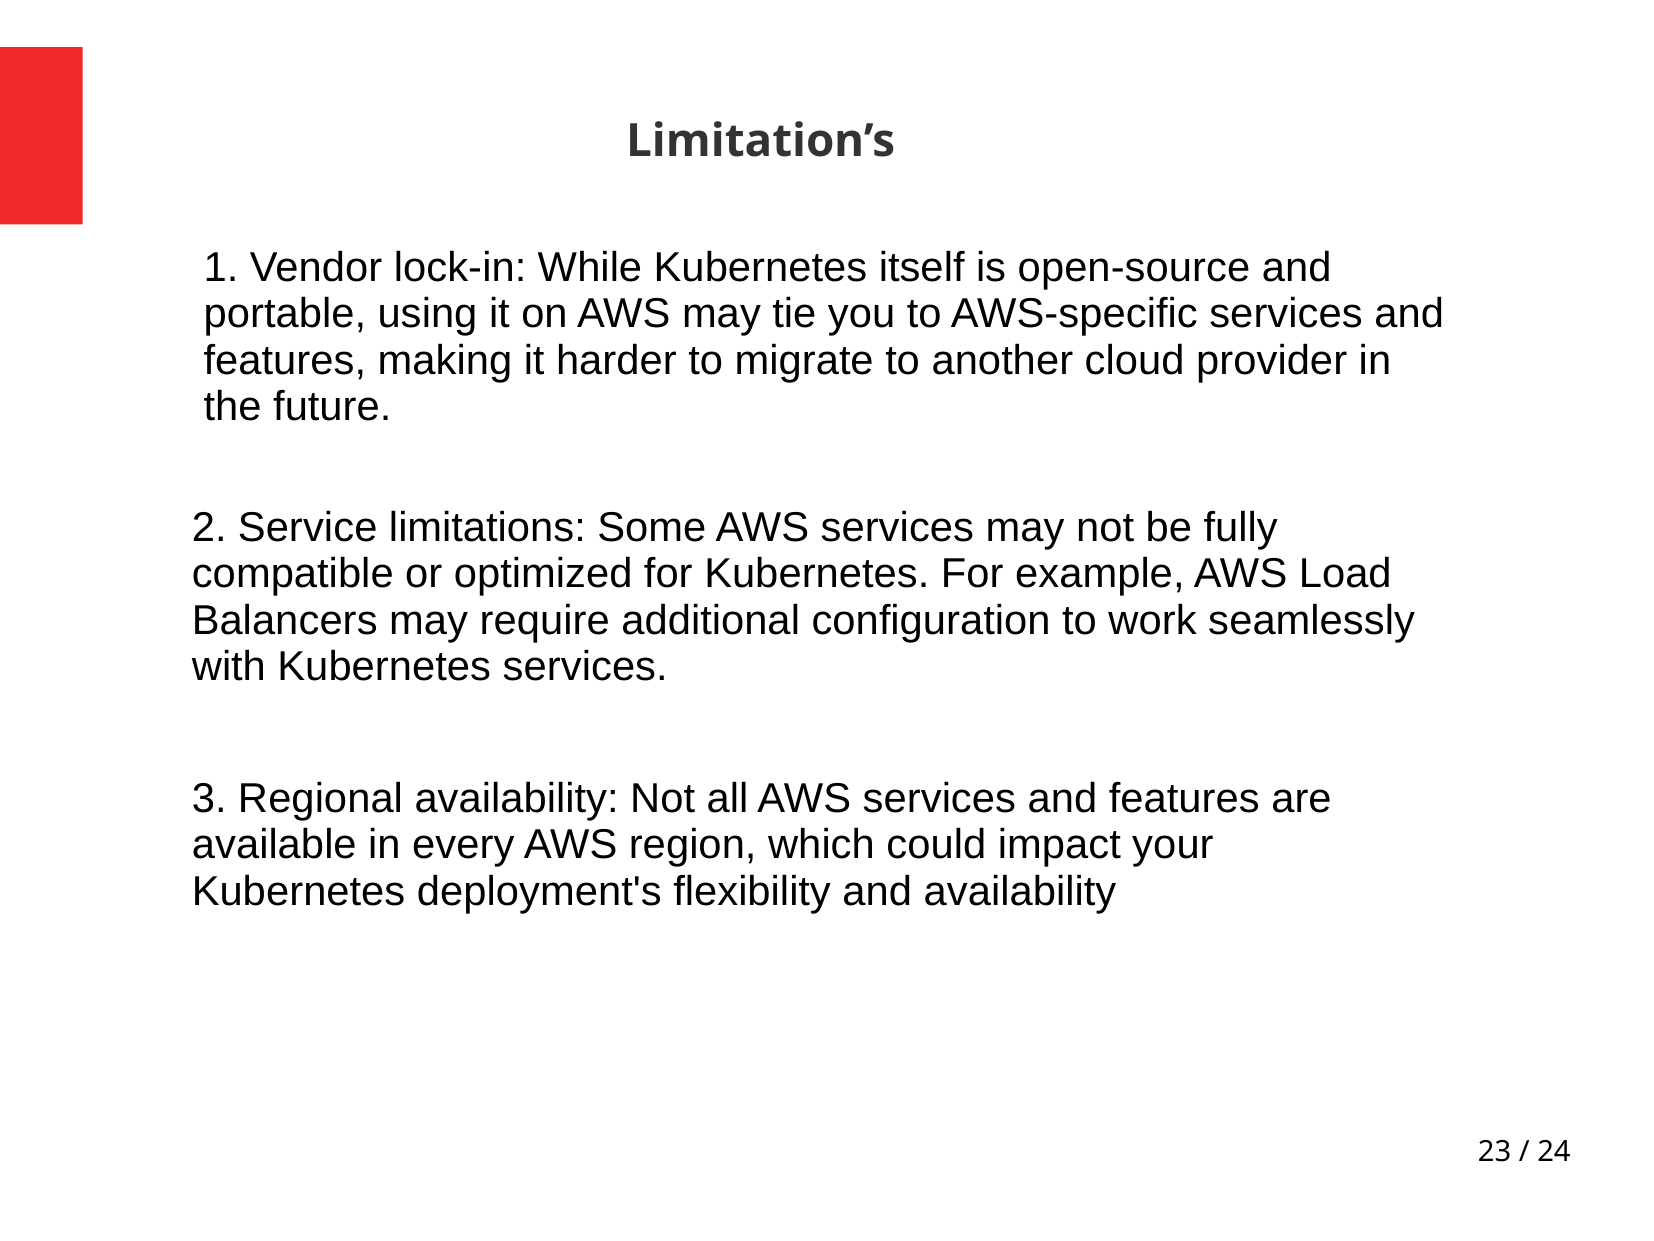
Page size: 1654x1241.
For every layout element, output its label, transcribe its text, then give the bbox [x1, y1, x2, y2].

title Limitation’s [625, 49, 1087, 166]
text_box 3. Regional availability: Not all AWS services and features are available in every AWS region, which could impact your Kubernetes deployment's flexibility and availability [177, 766, 1441, 922]
text_box 1. Vendor lock-in: While Kubernetes itself is open-source and portable, using it on AWS may tie you to AWS-specific services and features, making it harder to migrate to another cloud provider in the future. [188, 236, 1465, 438]
text_box 2. Service limitations: Some AWS services may not be fully compatible or optimized for Kubernetes. For example, AWS Load Balancers may require additional configuration to work seamlessly with Kubernetes services. [177, 496, 1477, 744]
